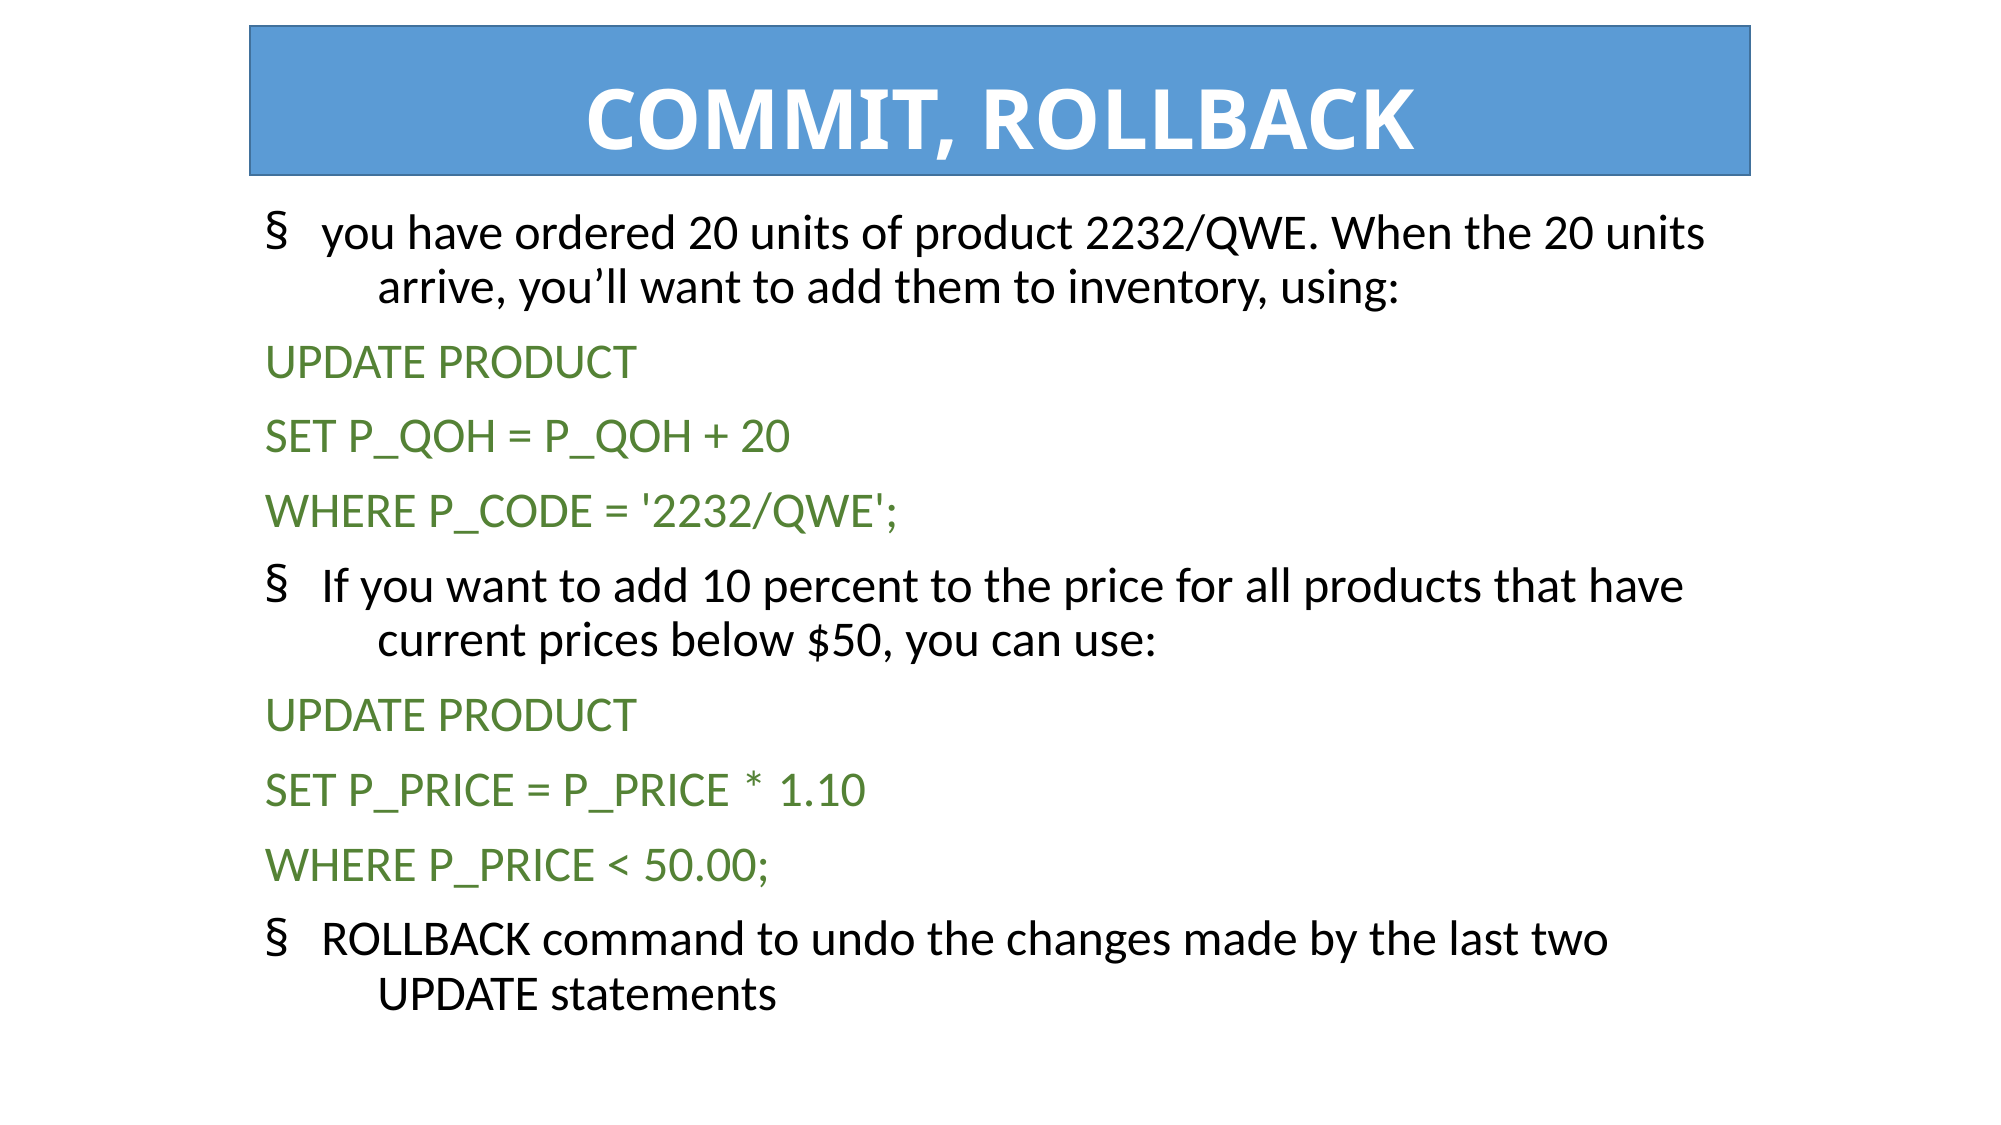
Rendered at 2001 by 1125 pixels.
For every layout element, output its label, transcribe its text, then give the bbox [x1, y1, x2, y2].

subtitle you have ordered 20 units of product 2232/QWE. When the 20 units arrive, you’ll want to add them to inventory, using: UPDATE PRODUCT SET P_QOH = P_QOH + 20 WHERE P_CODE = '2232/QWE'; If you want to add 10 percent to the price for all products that have current prices below $50, you can use: UPDATE PRODUCT SET P_PRICE = P_PRICE * 1.10 WHERE P_PRICE < 50.00; ROLLBACK command to undo the changes made by the last two UPDATE statements [249, 198, 1750, 1109]
title COMMIT, ROLLBACK [249, 26, 1750, 176]
